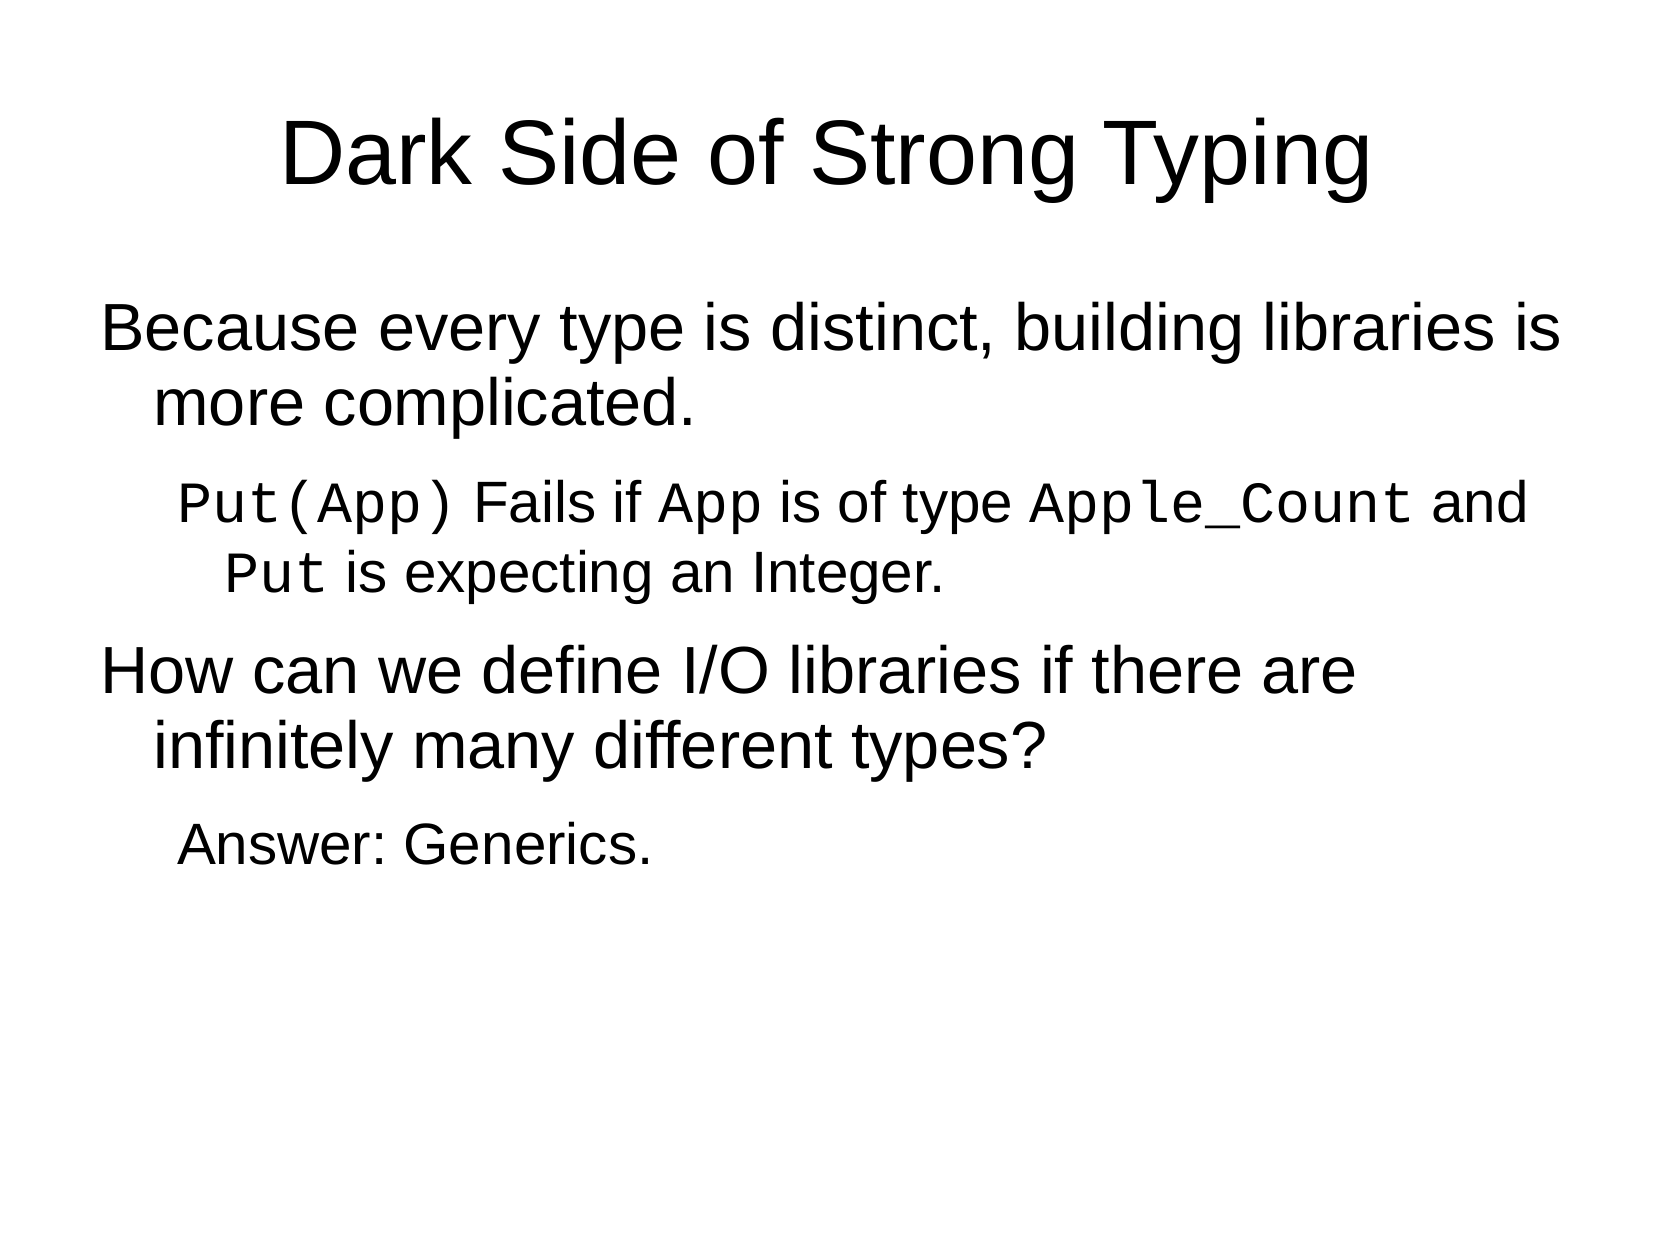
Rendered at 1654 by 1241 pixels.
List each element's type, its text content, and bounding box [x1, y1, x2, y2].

list Because every type is distinct, building libraries is more complicated. Put(App) Fails if App is of type Apple_Count and Put is expecting an Integer. How can we define I/O libraries if there are infinitely many different types? Answer: Generics. [82, 290, 1571, 1094]
title Dark Side of Strong Typing [82, 49, 1571, 257]
